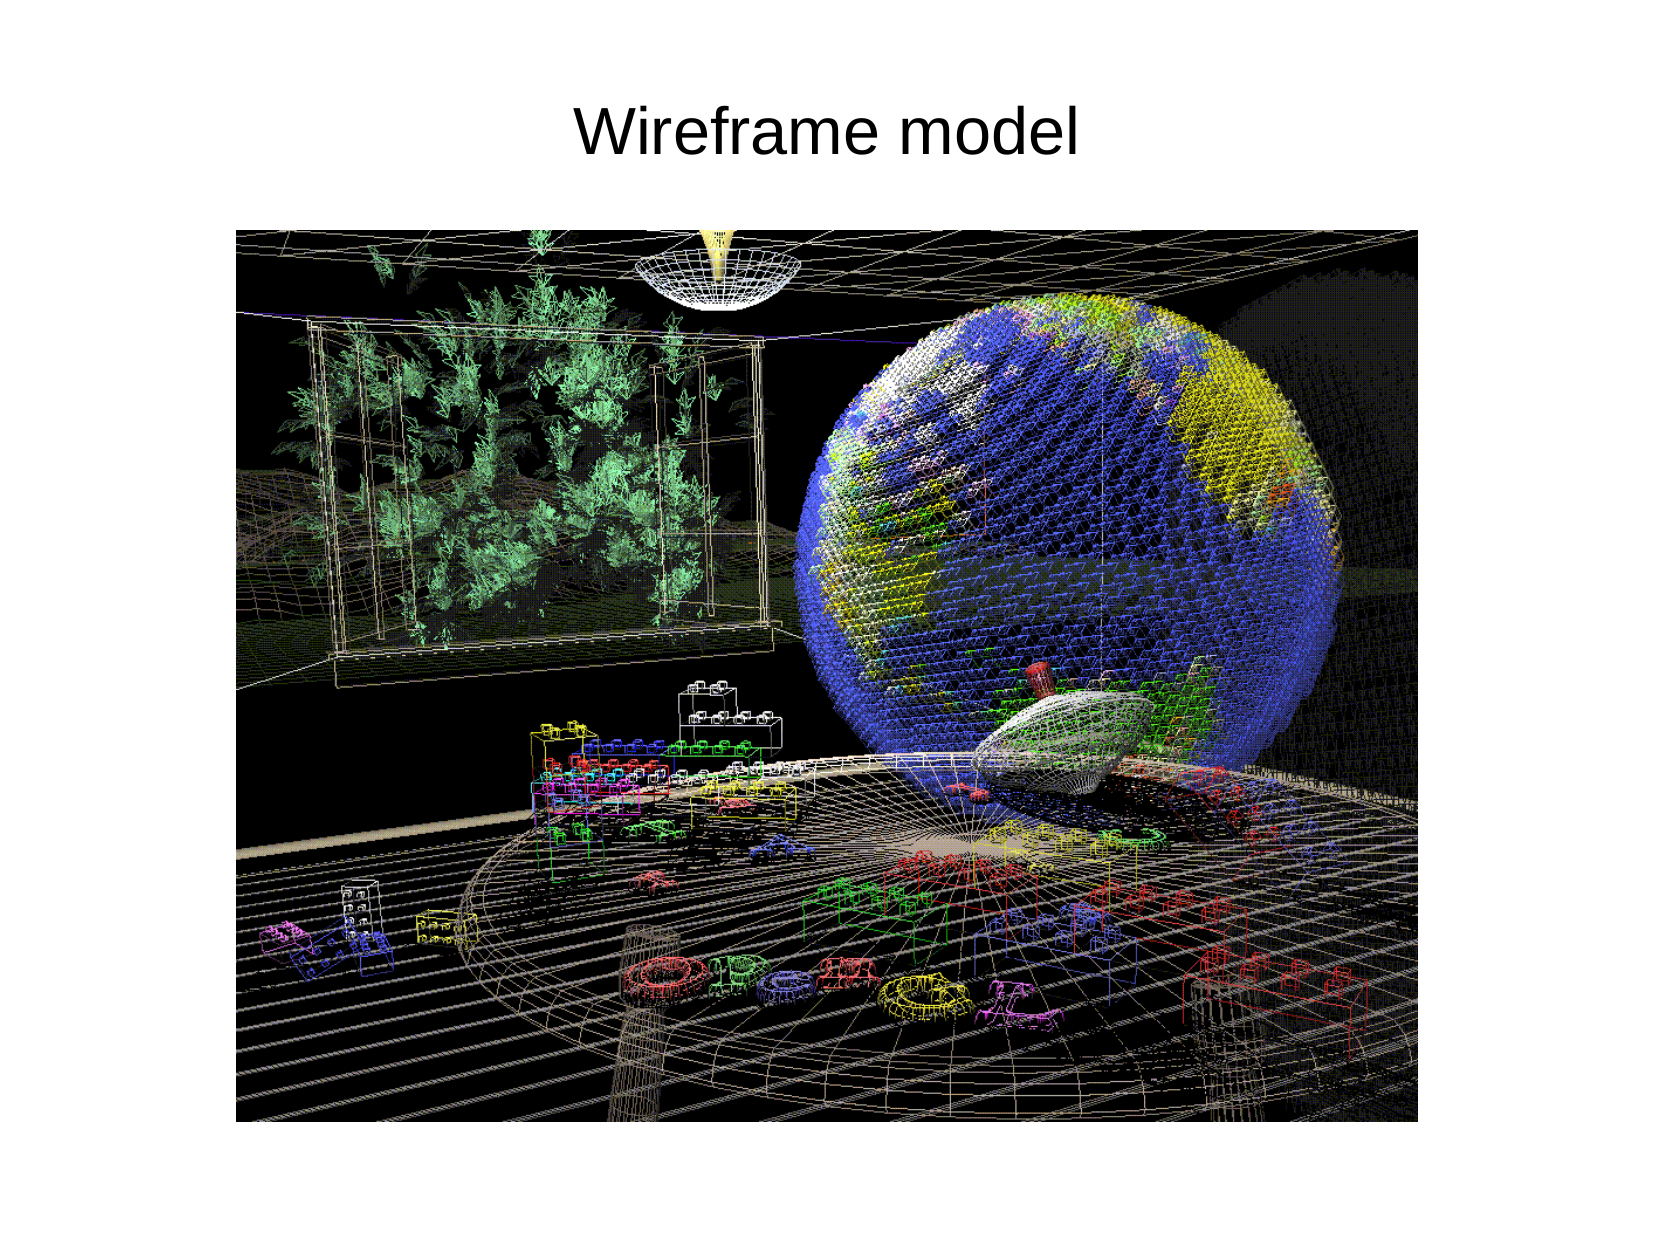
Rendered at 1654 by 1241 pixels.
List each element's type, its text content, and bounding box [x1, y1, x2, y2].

subtitle Wireframe model [82, 56, 1571, 207]
picture [236, 230, 1418, 1123]
